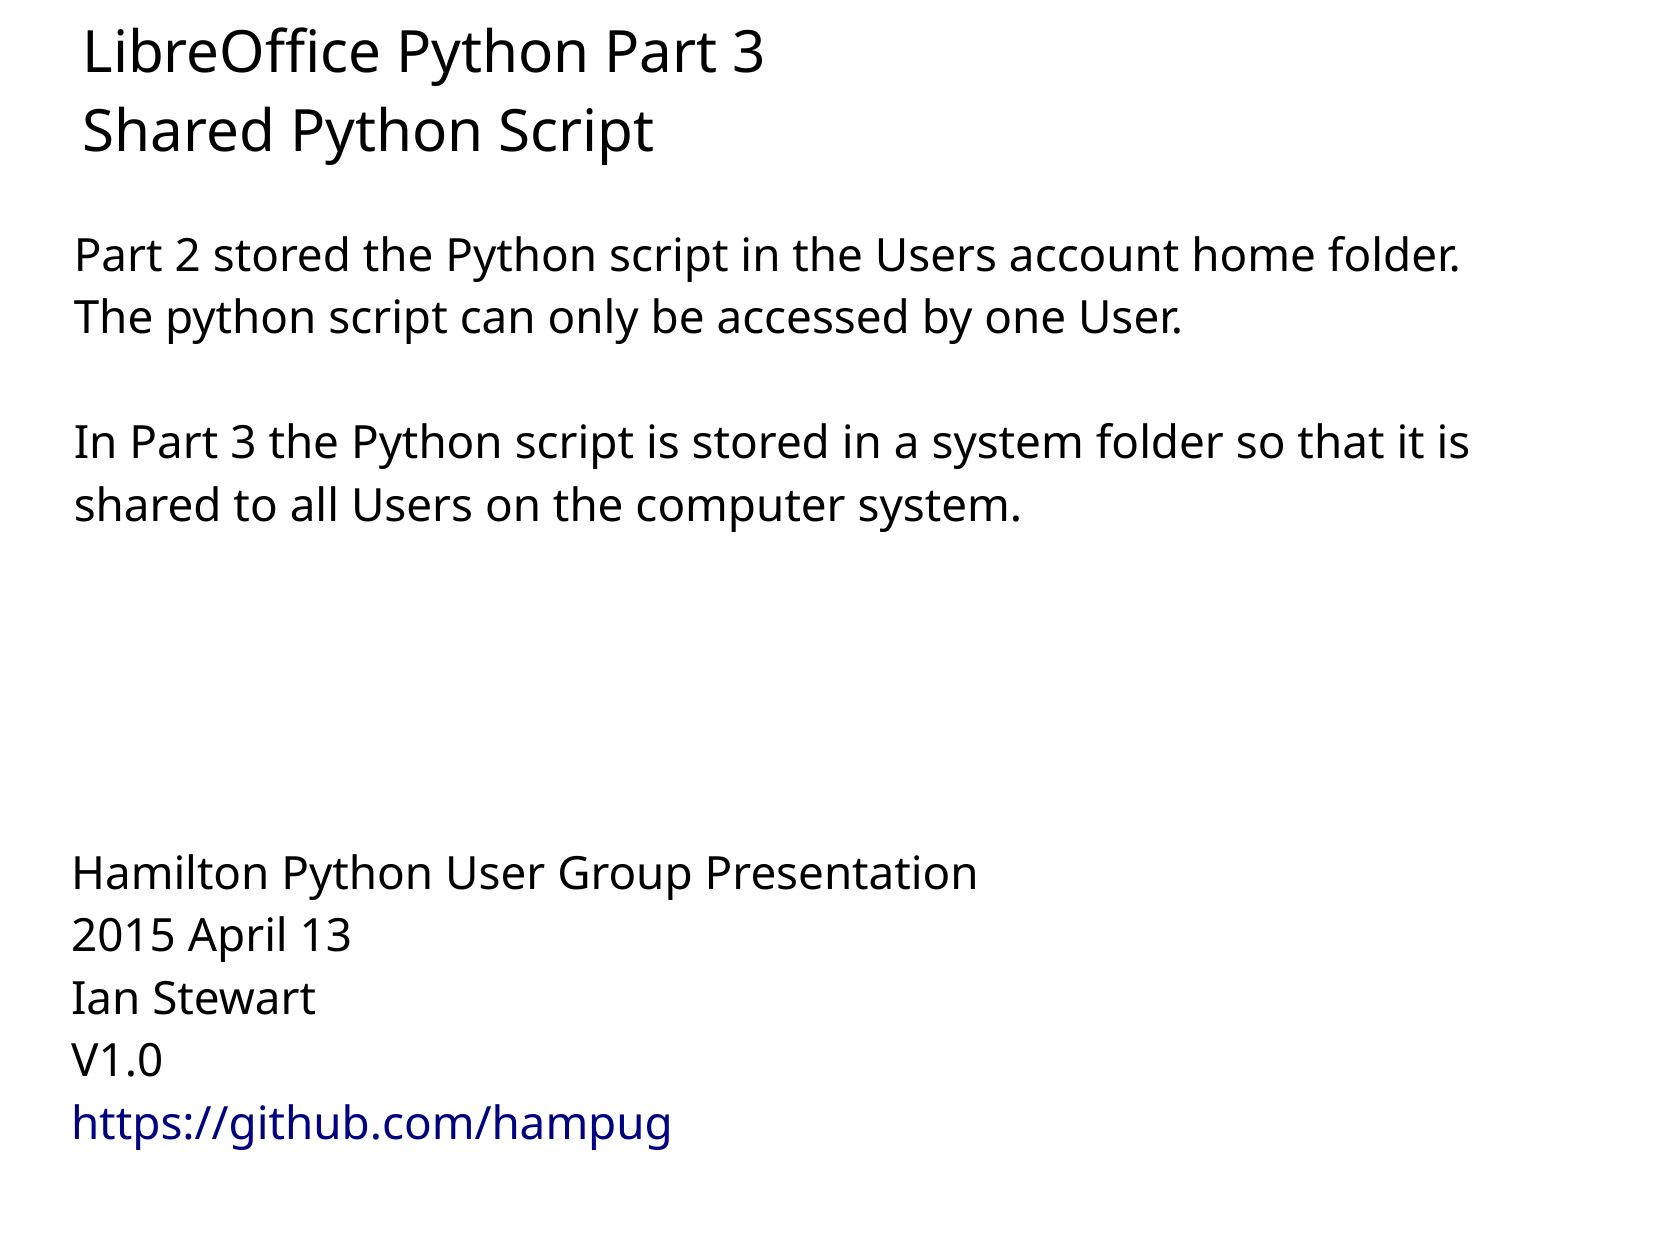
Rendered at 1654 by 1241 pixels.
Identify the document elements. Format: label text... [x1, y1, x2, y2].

title LibreOffice Python Part 3 Shared Python Script [82, 25, 1571, 154]
text_box Hamilton Python User Group Presentation 2015 April 13 Ian Stewart V1.0 https://github.com/hampug [70, 876, 1560, 1180]
text_box Part 2 stored the Python script in the Users account home folder. The python script can only be accessed by one User. In Part 3 the Python script is stored in a system folder so that it is shared to all Users on the computer system. [59, 214, 1548, 1075]
